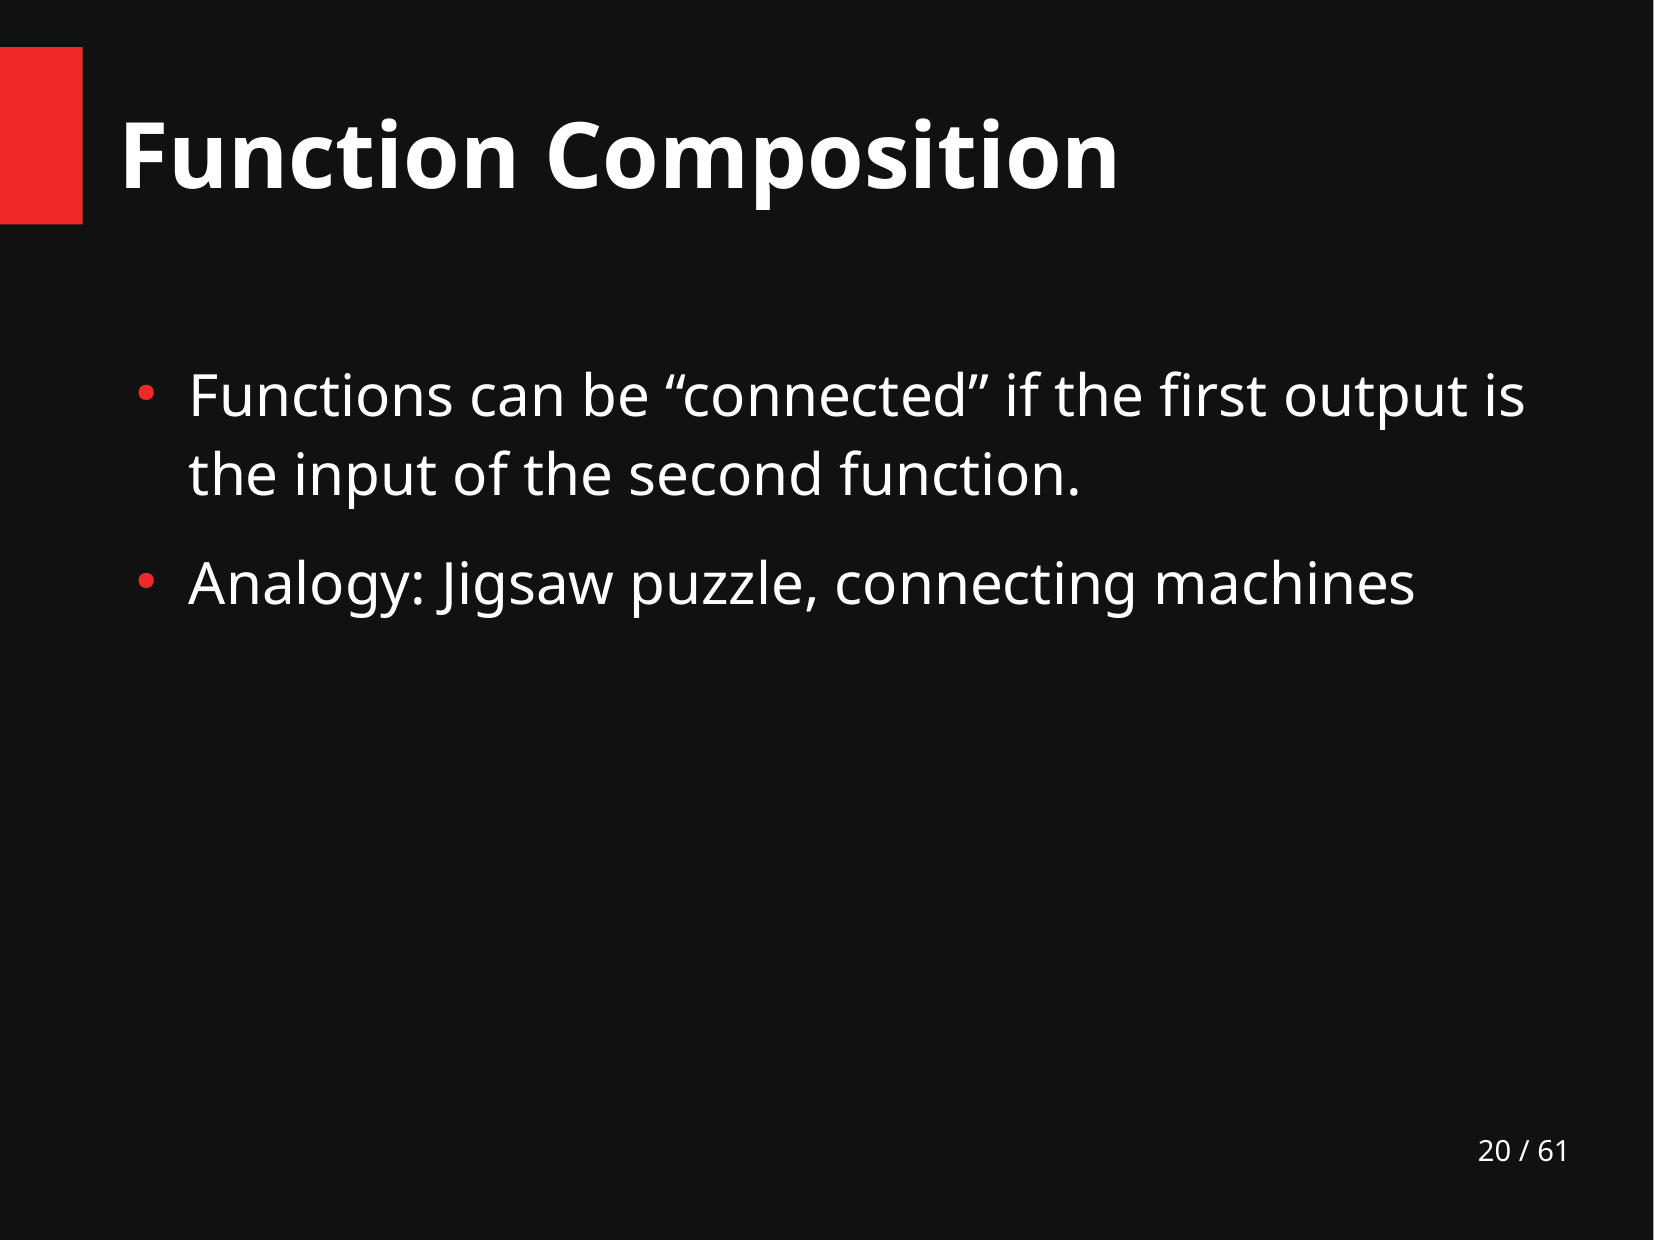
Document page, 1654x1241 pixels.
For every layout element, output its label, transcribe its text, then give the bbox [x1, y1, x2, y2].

title Function Composition [118, 49, 1571, 257]
list Functions can be “connected” if the first output is the input of the second function. Analogy: Jigsaw puzzle, connecting machines [118, 354, 1536, 1074]
